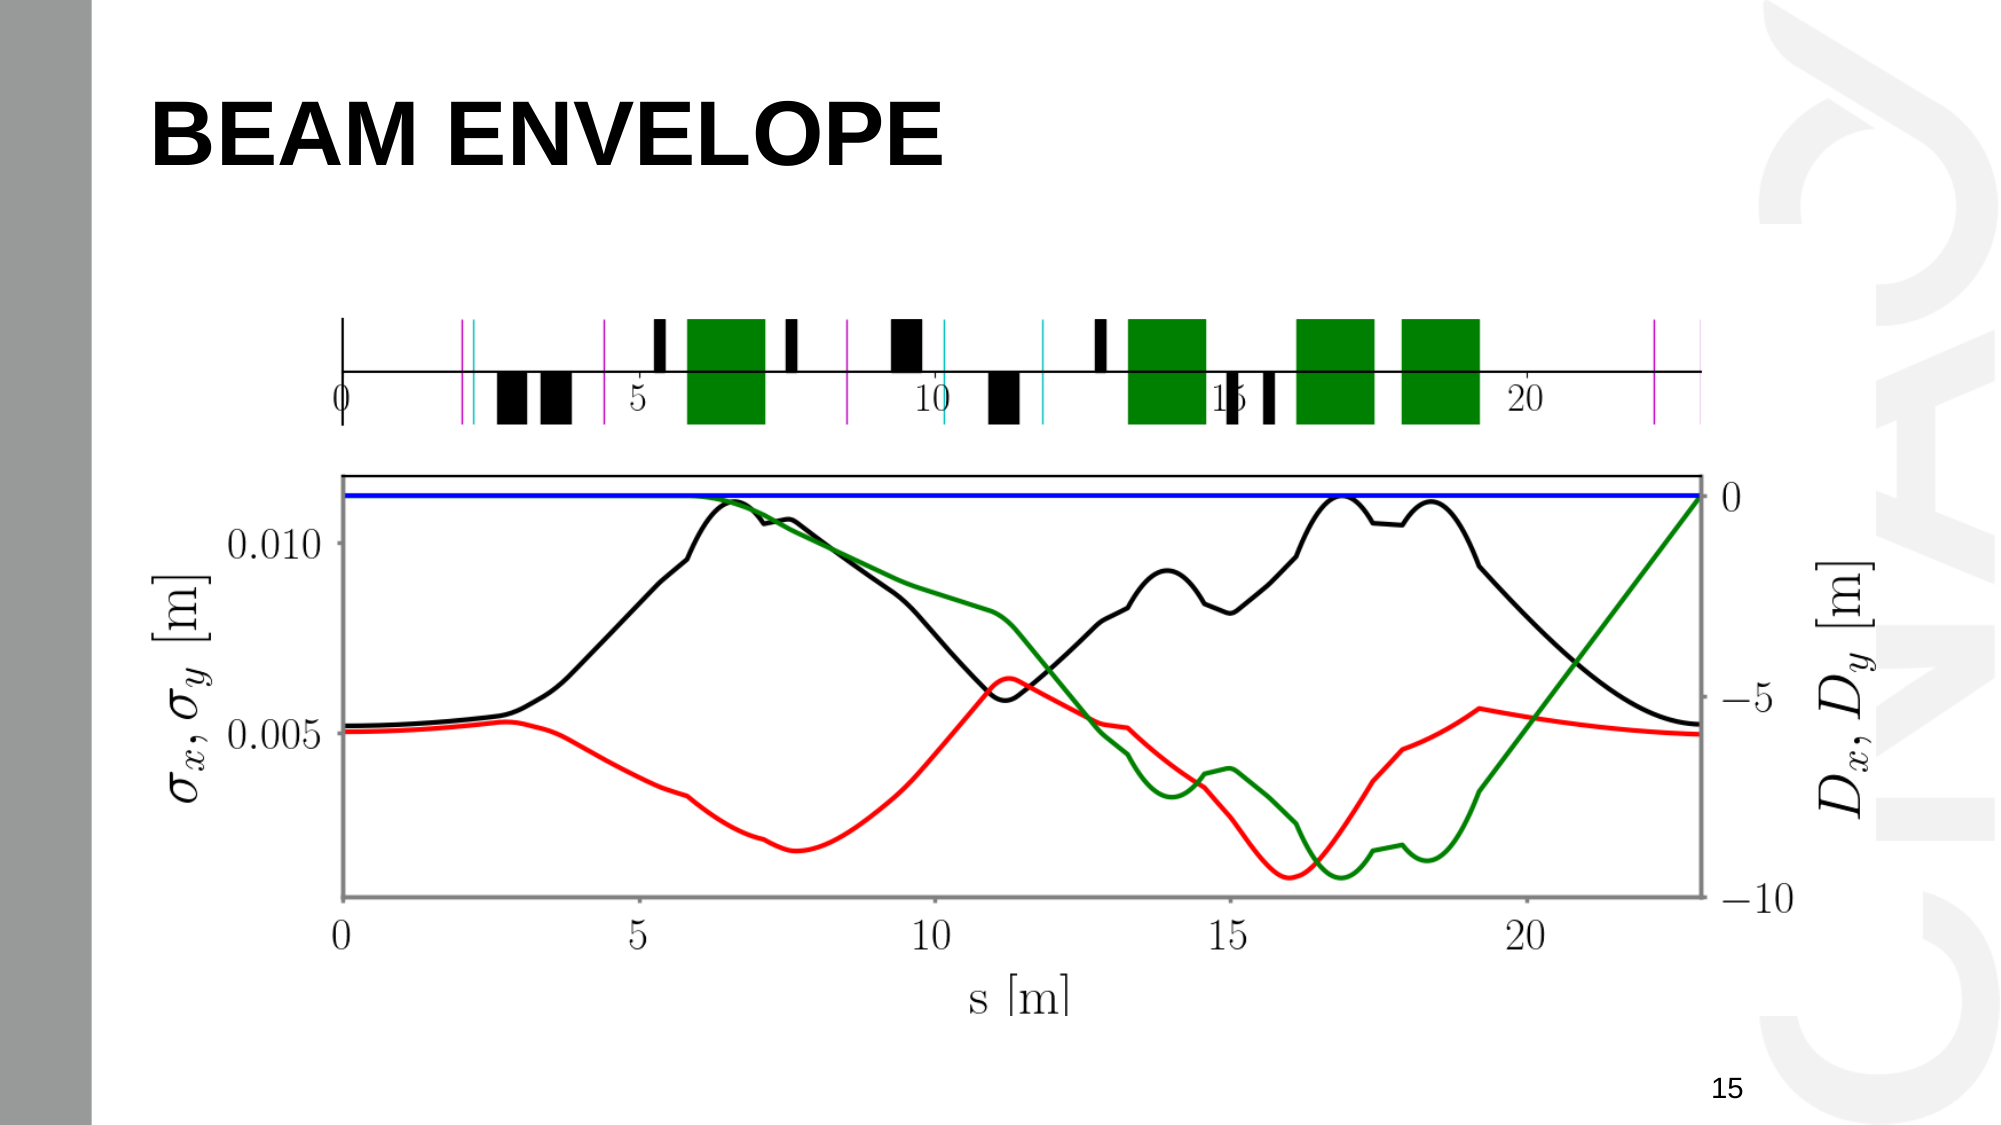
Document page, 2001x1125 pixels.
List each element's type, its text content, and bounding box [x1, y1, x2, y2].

picture [124, 0, 2000, 1125]
text_box BEAM ENVELOPE [135, 75, 1276, 193]
